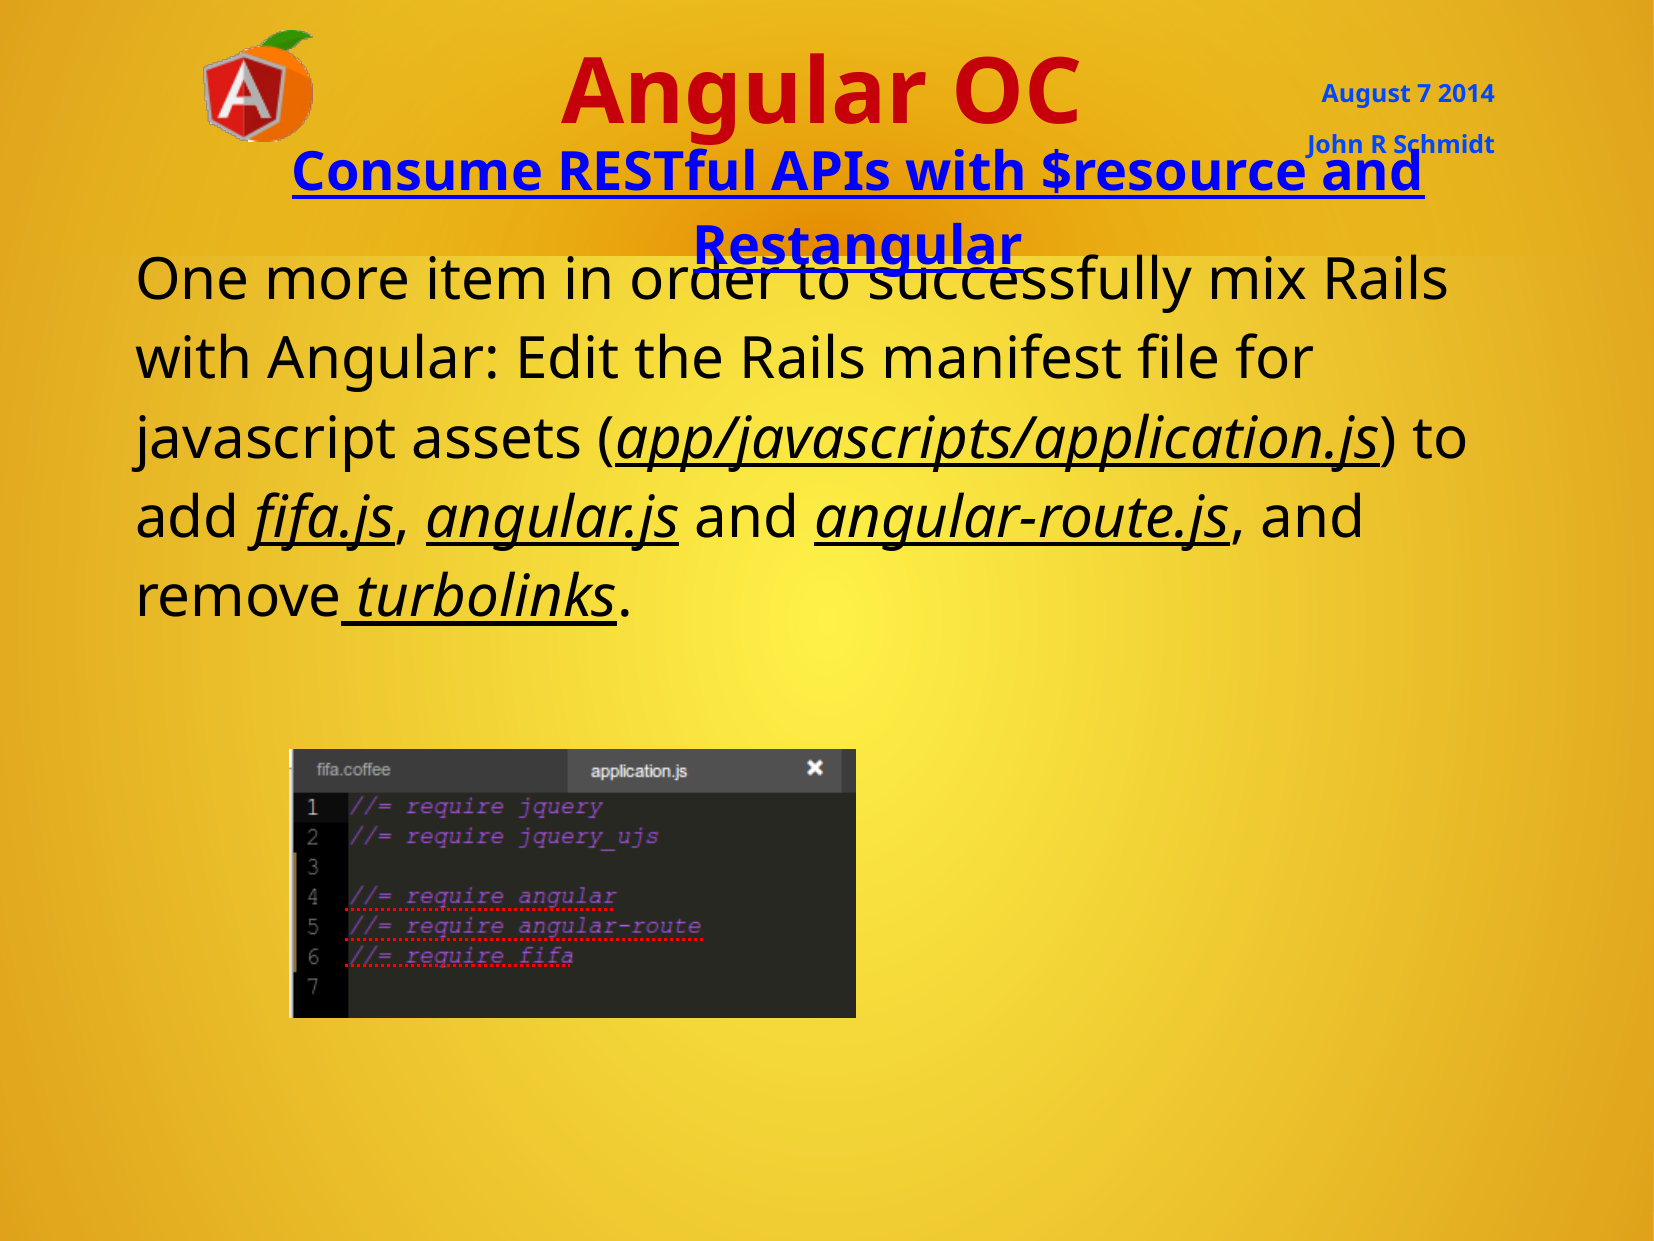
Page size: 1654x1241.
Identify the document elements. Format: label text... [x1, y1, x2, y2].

title Angular OC [560, 34, 1086, 142]
subtitle One more item in order to successfully mix Rails with Angular: Edit the Rails manifest file for javascript assets (app/javascripts/application.js) to add fifa.js, angular.js and angular-route.js, and remove turbolinks. [135, 266, 1564, 605]
text_box Consume RESTful APIs with $resource and Restangular [150, 175, 1567, 239]
picture [202, 30, 316, 142]
picture [289, 749, 856, 1018]
text_box August 7 2014 John R Schmidt [1260, 51, 1510, 172]
